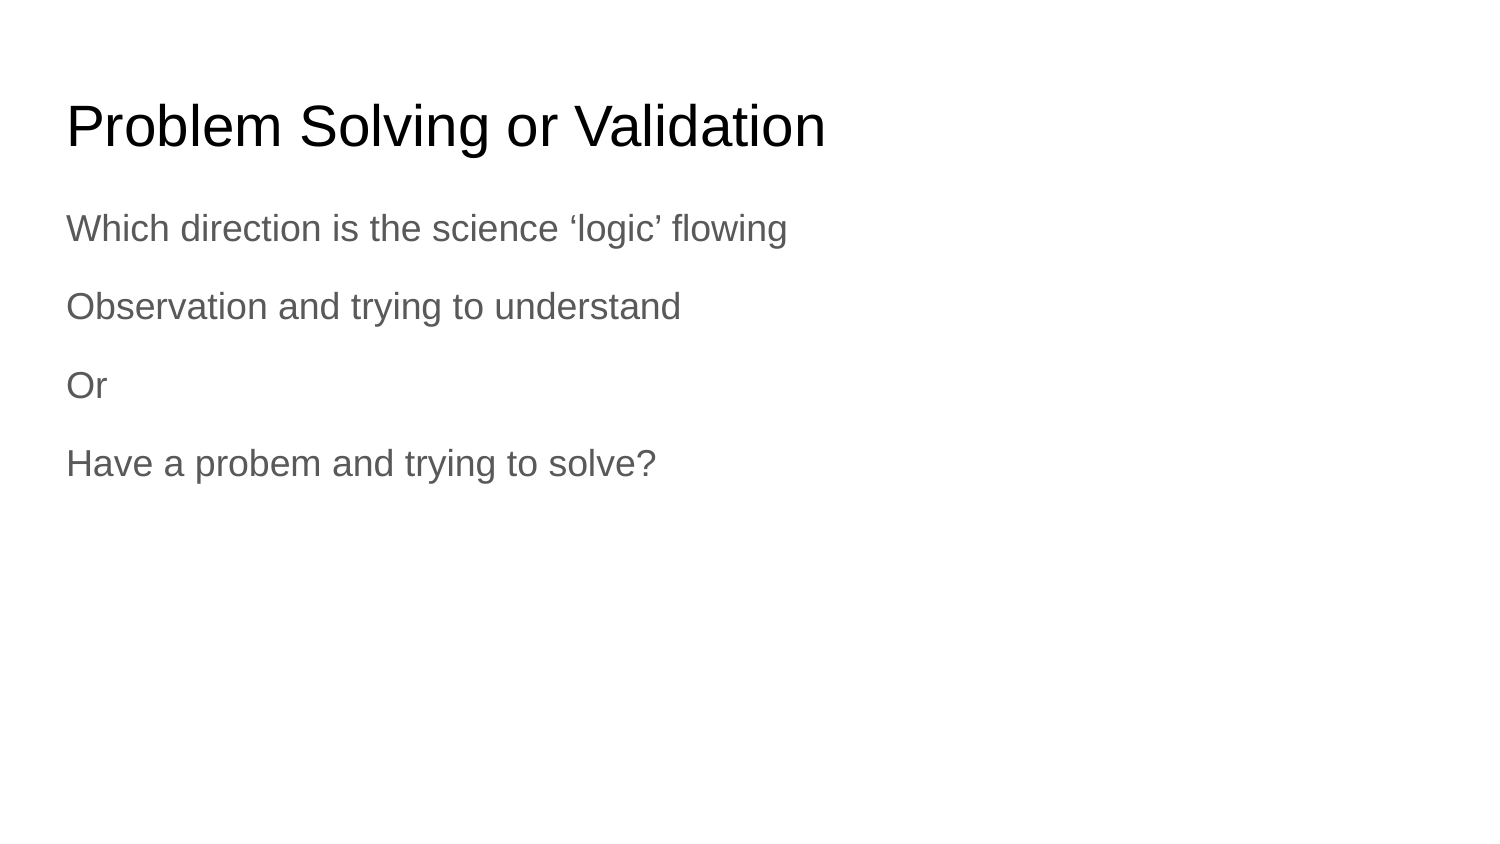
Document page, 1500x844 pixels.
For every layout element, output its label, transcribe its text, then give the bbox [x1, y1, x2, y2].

title Problem Solving or Validation [51, 72, 1449, 167]
list Which direction is the science ‘logic’ flowing Observation and trying to understand Or Have a probem and trying to solve? [51, 189, 1449, 750]
